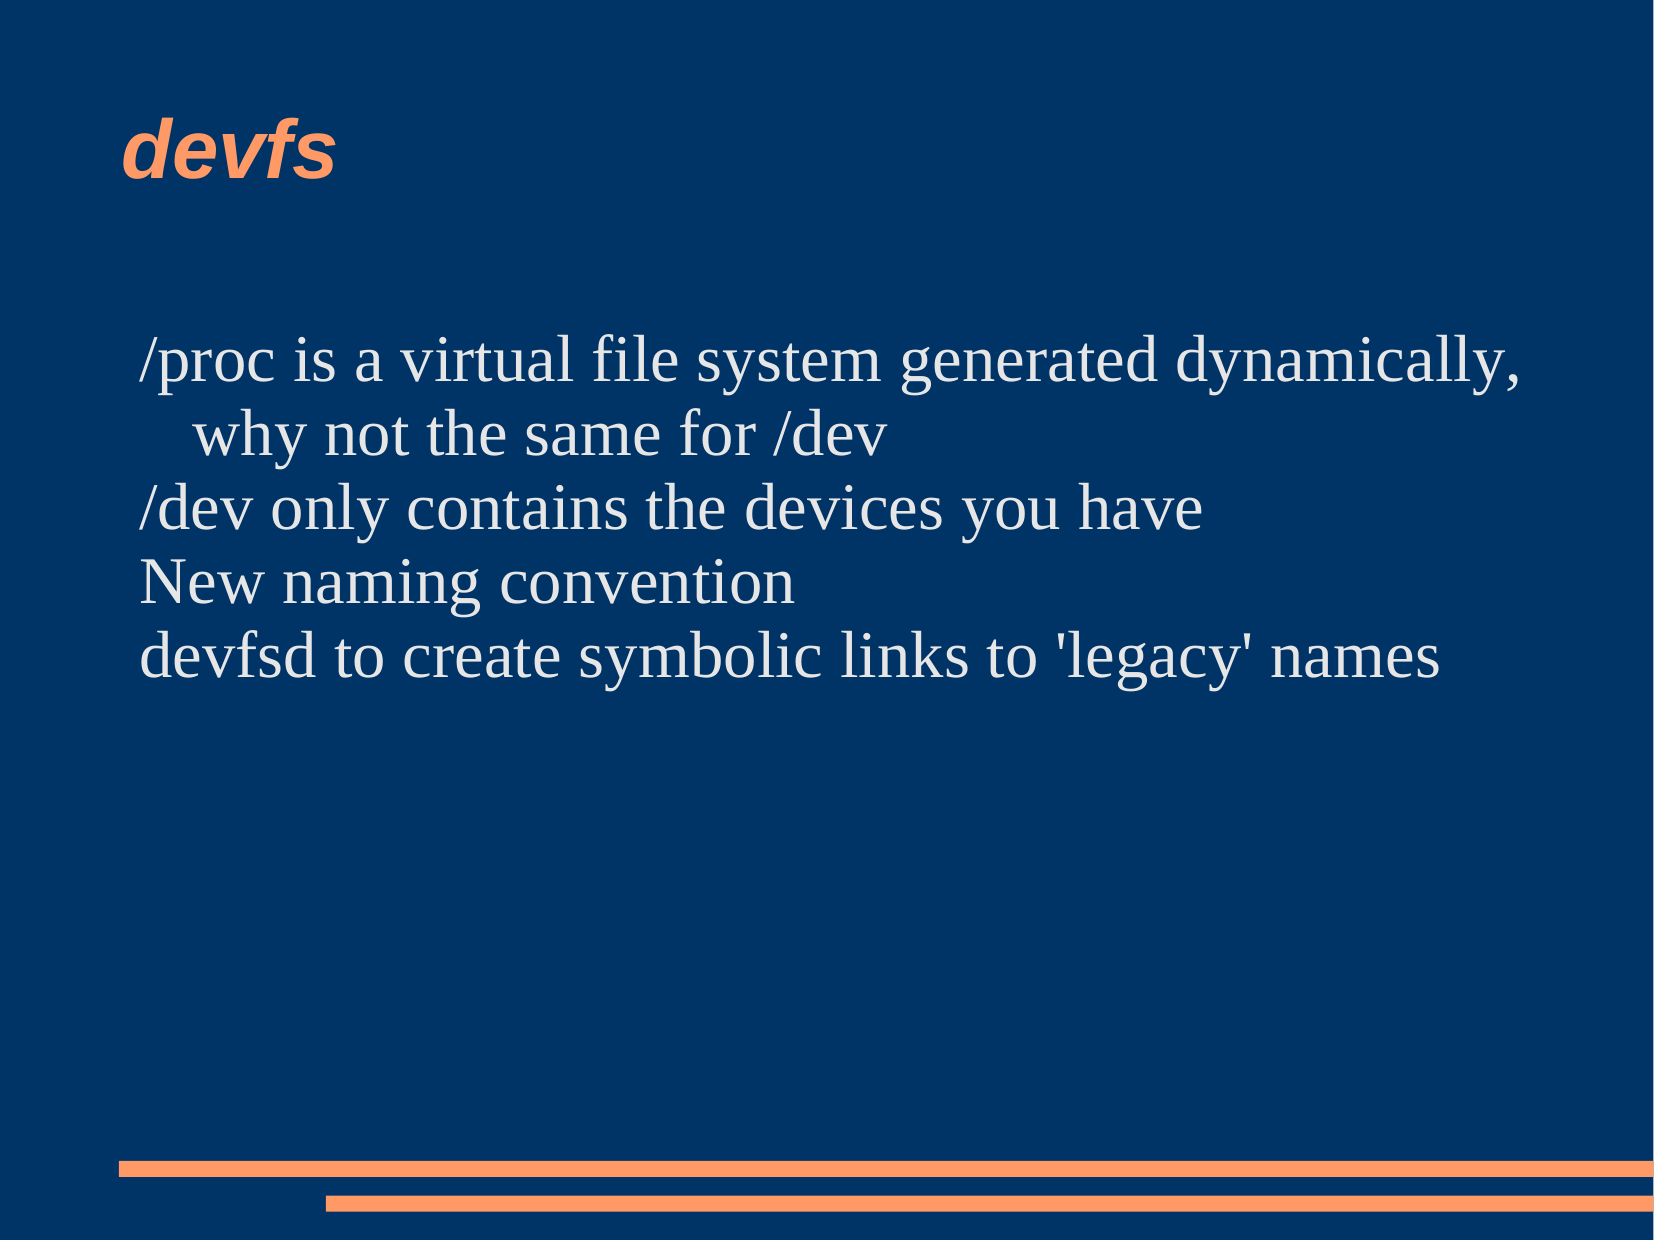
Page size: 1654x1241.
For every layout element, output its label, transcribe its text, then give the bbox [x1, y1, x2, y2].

list /proc is a virtual file system generated dynamically, why not the same for /dev /dev only contains the devices you have New naming convention devfsd to create symbolic links to 'legacy' names [121, 322, 1561, 1133]
title devfs [121, 46, 1534, 254]
